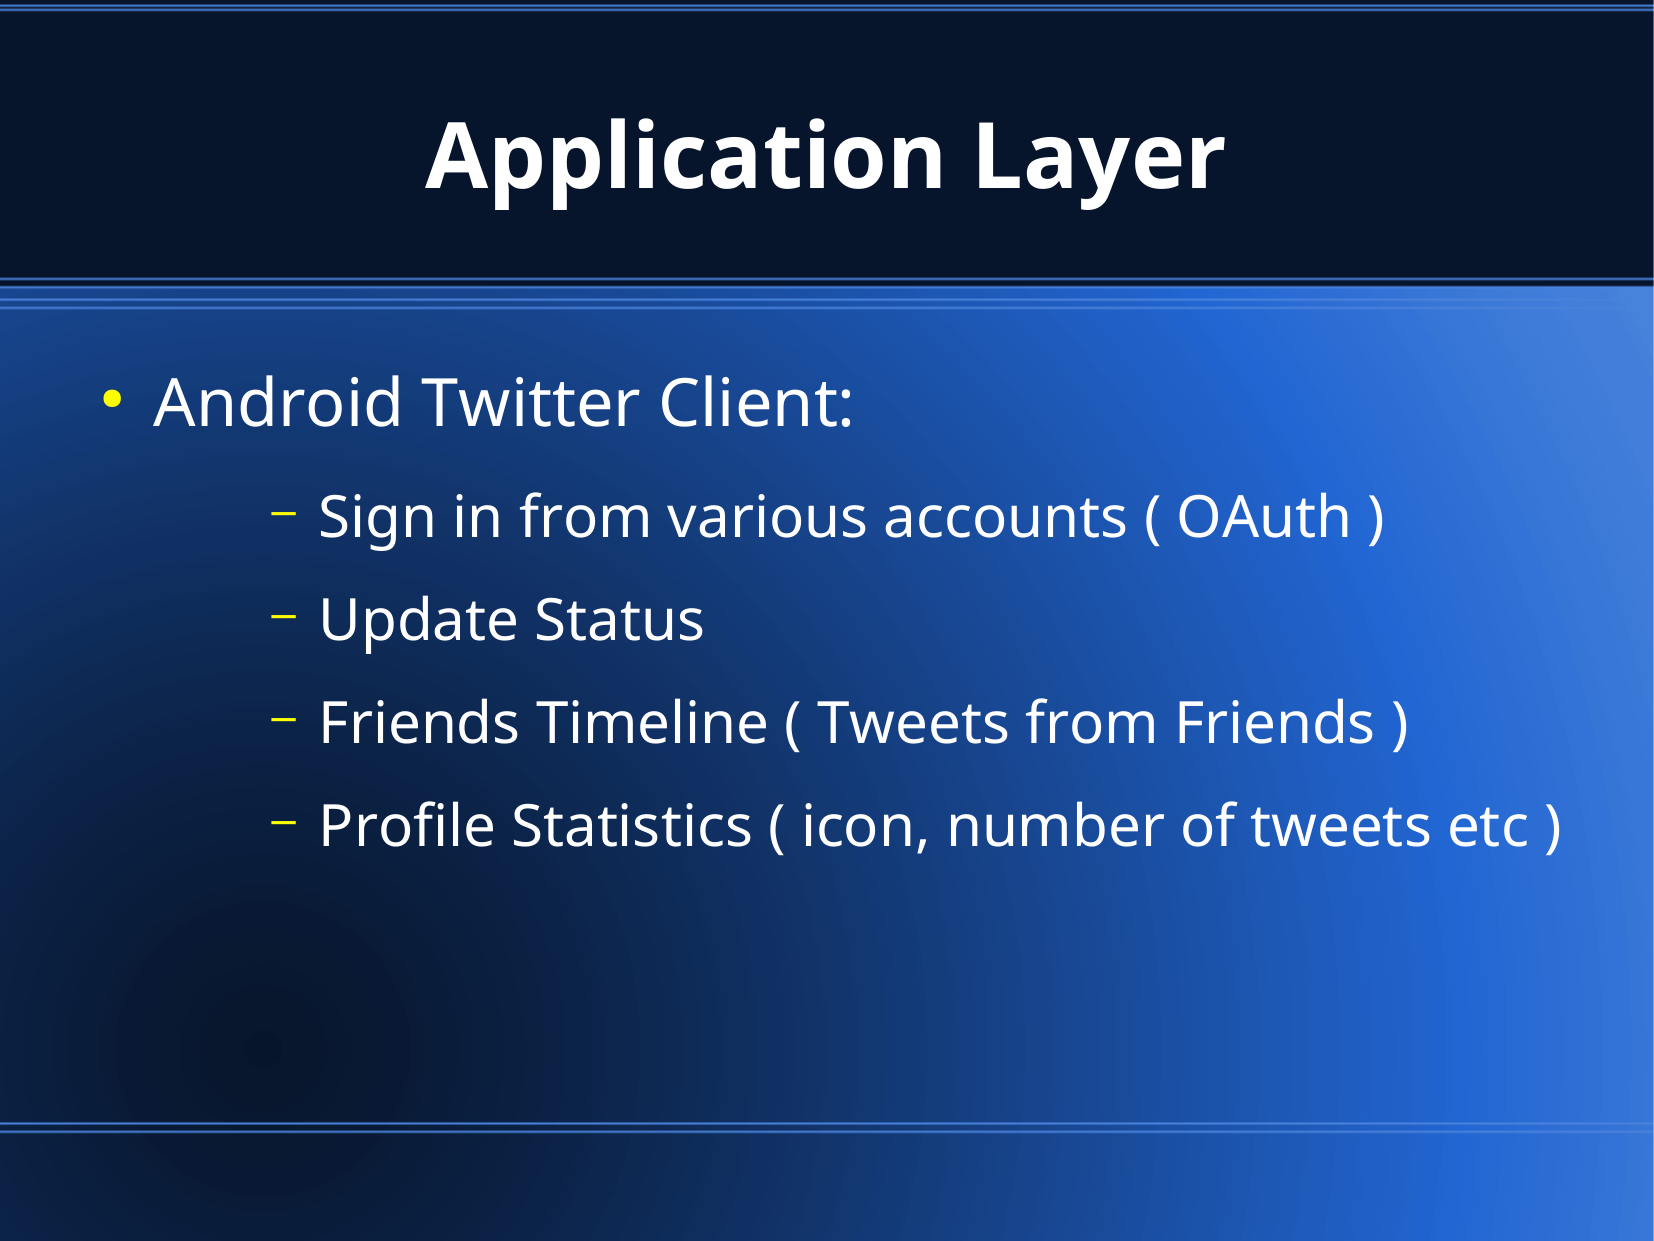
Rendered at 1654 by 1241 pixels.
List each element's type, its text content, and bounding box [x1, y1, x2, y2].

picture [0, 0, 1654, 1241]
list Android Twitter Client: Sign in from various accounts ( OAuth ) Update Status Friends Timeline ( Tweets from Friends ) Profile Statistics ( icon, number of tweets etc ) [82, 355, 1571, 1058]
title Application Layer [82, 49, 1571, 257]
